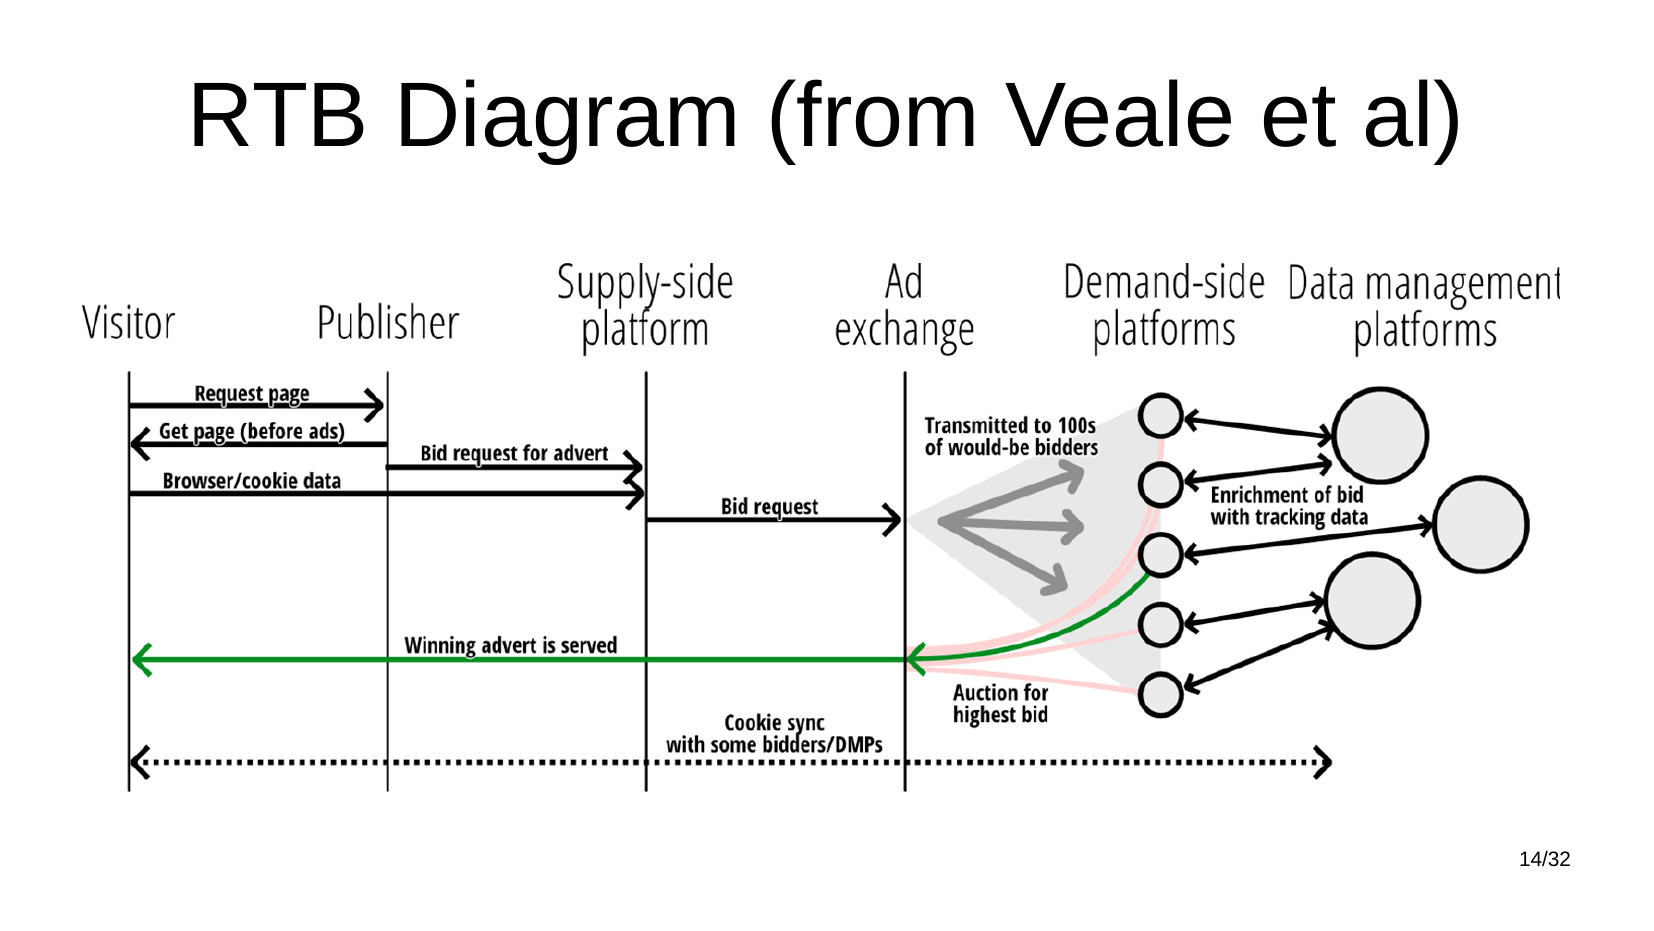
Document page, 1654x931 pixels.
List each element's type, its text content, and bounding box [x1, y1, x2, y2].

picture [82, 263, 1560, 792]
title RTB Diagram (from Veale et al) [82, 37, 1571, 193]
